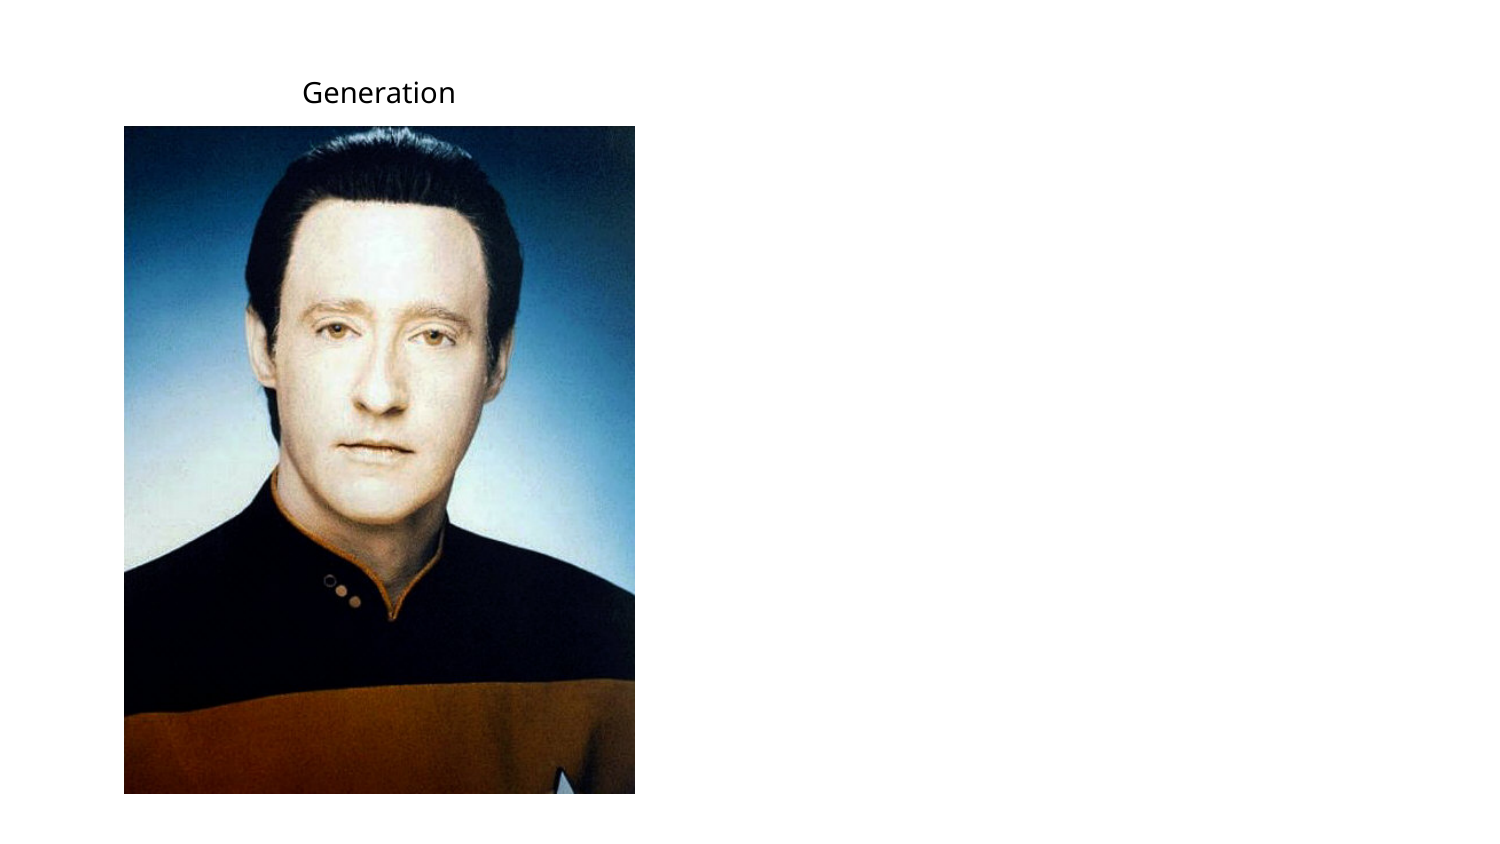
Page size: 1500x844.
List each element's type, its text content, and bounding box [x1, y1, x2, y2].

list Generation [51, 53, 708, 127]
picture [124, 126, 635, 794]
